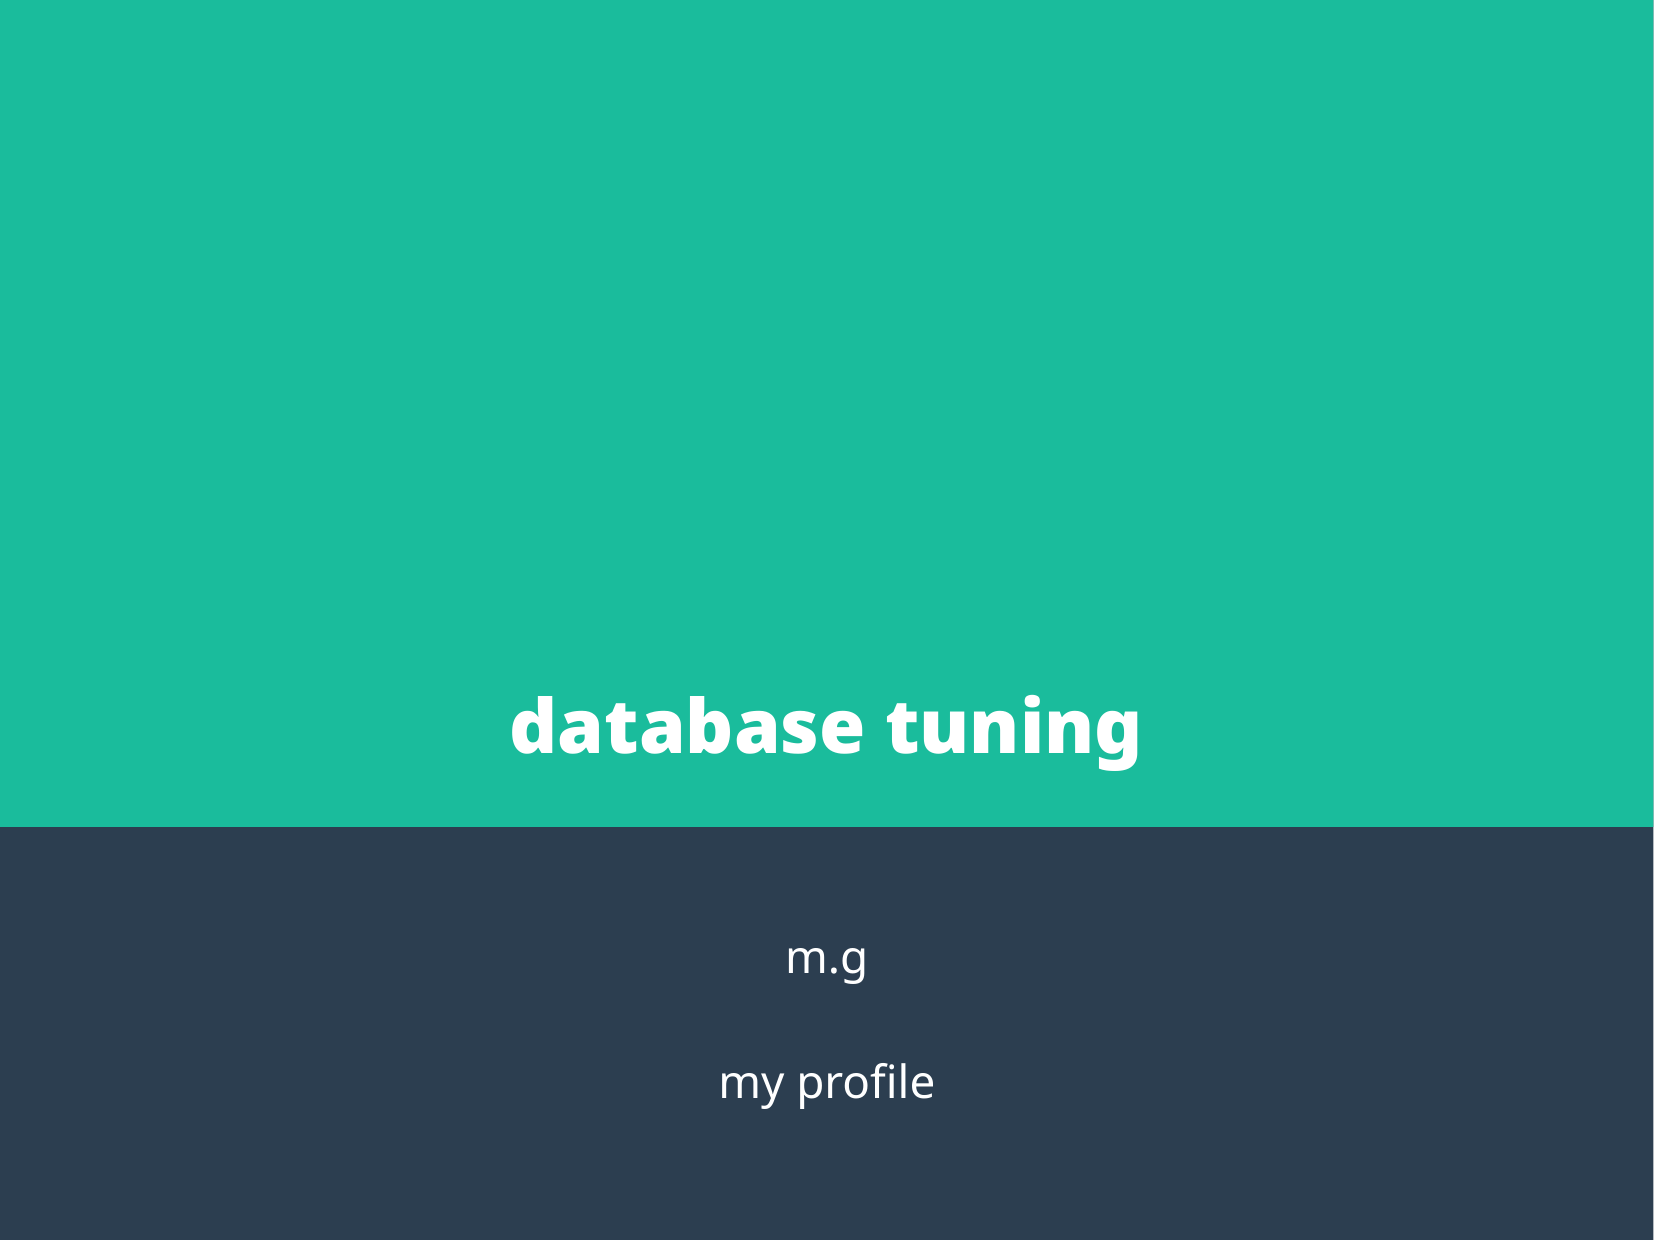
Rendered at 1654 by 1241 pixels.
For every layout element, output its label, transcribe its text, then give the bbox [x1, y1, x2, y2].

subtitle m.g my profile [59, 856, 1595, 1182]
title database tuning [59, 620, 1595, 778]
